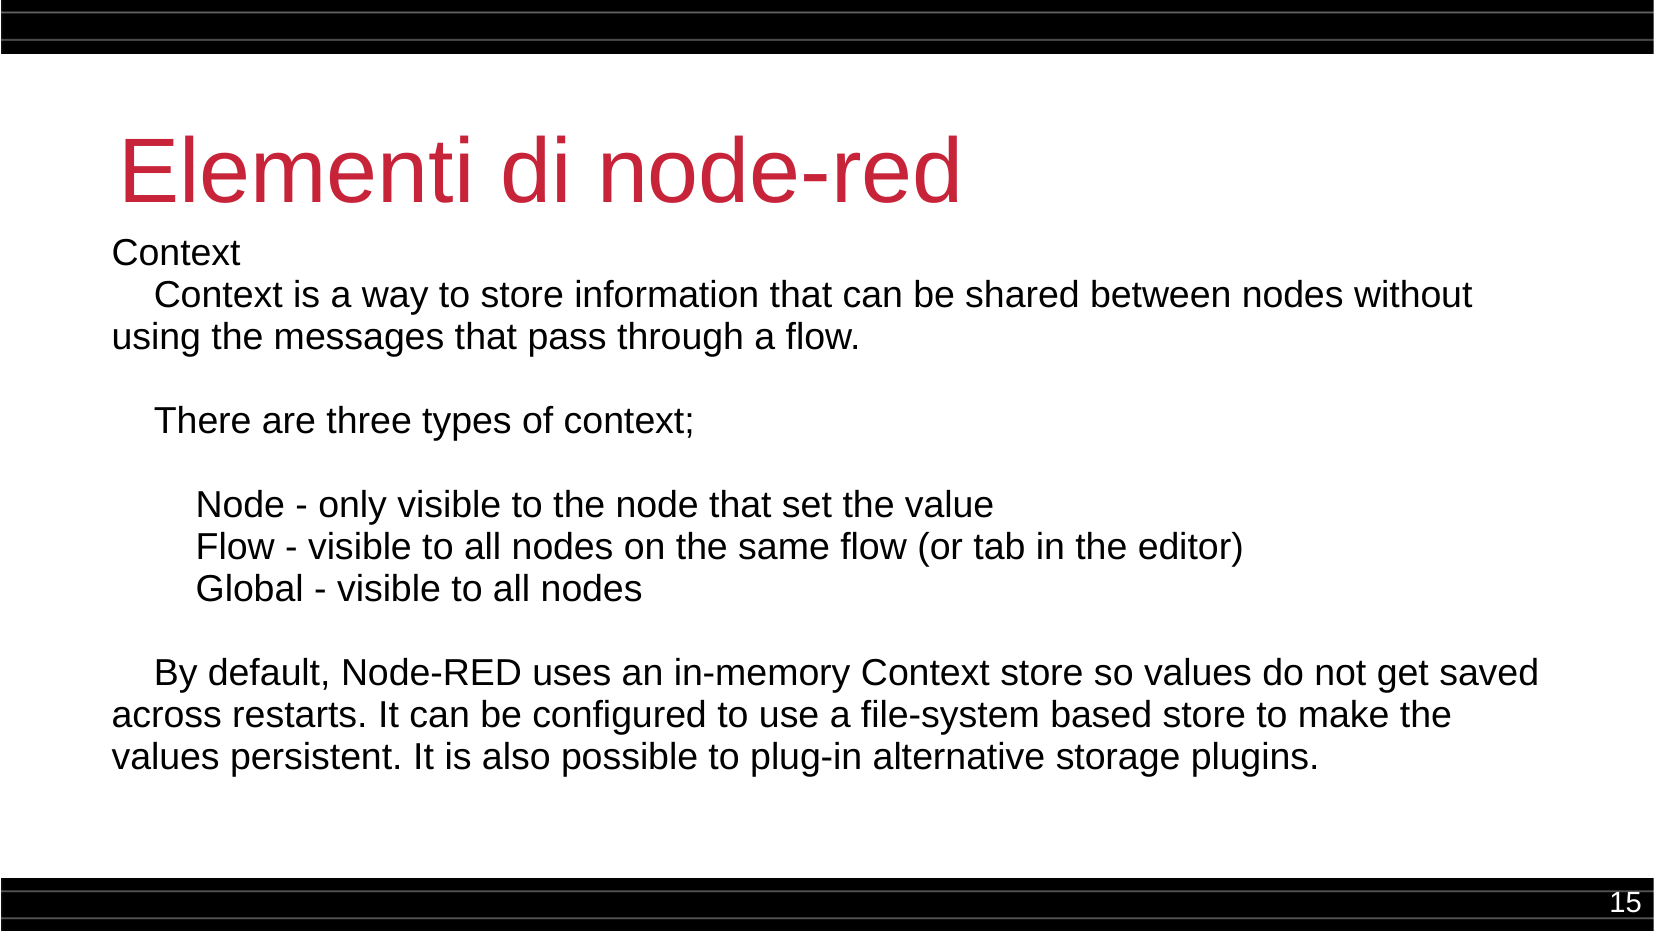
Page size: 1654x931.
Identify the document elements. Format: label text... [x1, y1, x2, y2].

picture [1, 878, 1654, 931]
picture [1, 0, 1654, 54]
title Elementi di node-red [118, 92, 1040, 224]
text_box Context Context is a way to store information that can be shared between nodes without using the messages that pass through a flow. There are three types of context; Node - only visible to the node that set the value Flow - visible to all nodes on the same flow (or tab in the editor) Global - visible to all nodes By default, Node-RED uses an in-memory Context store so values do not get saved across restarts. It can be configured to use a file-system based store to make the values persistent. It is also possible to plug-in alternative storage plugins. [96, 224, 1574, 870]
